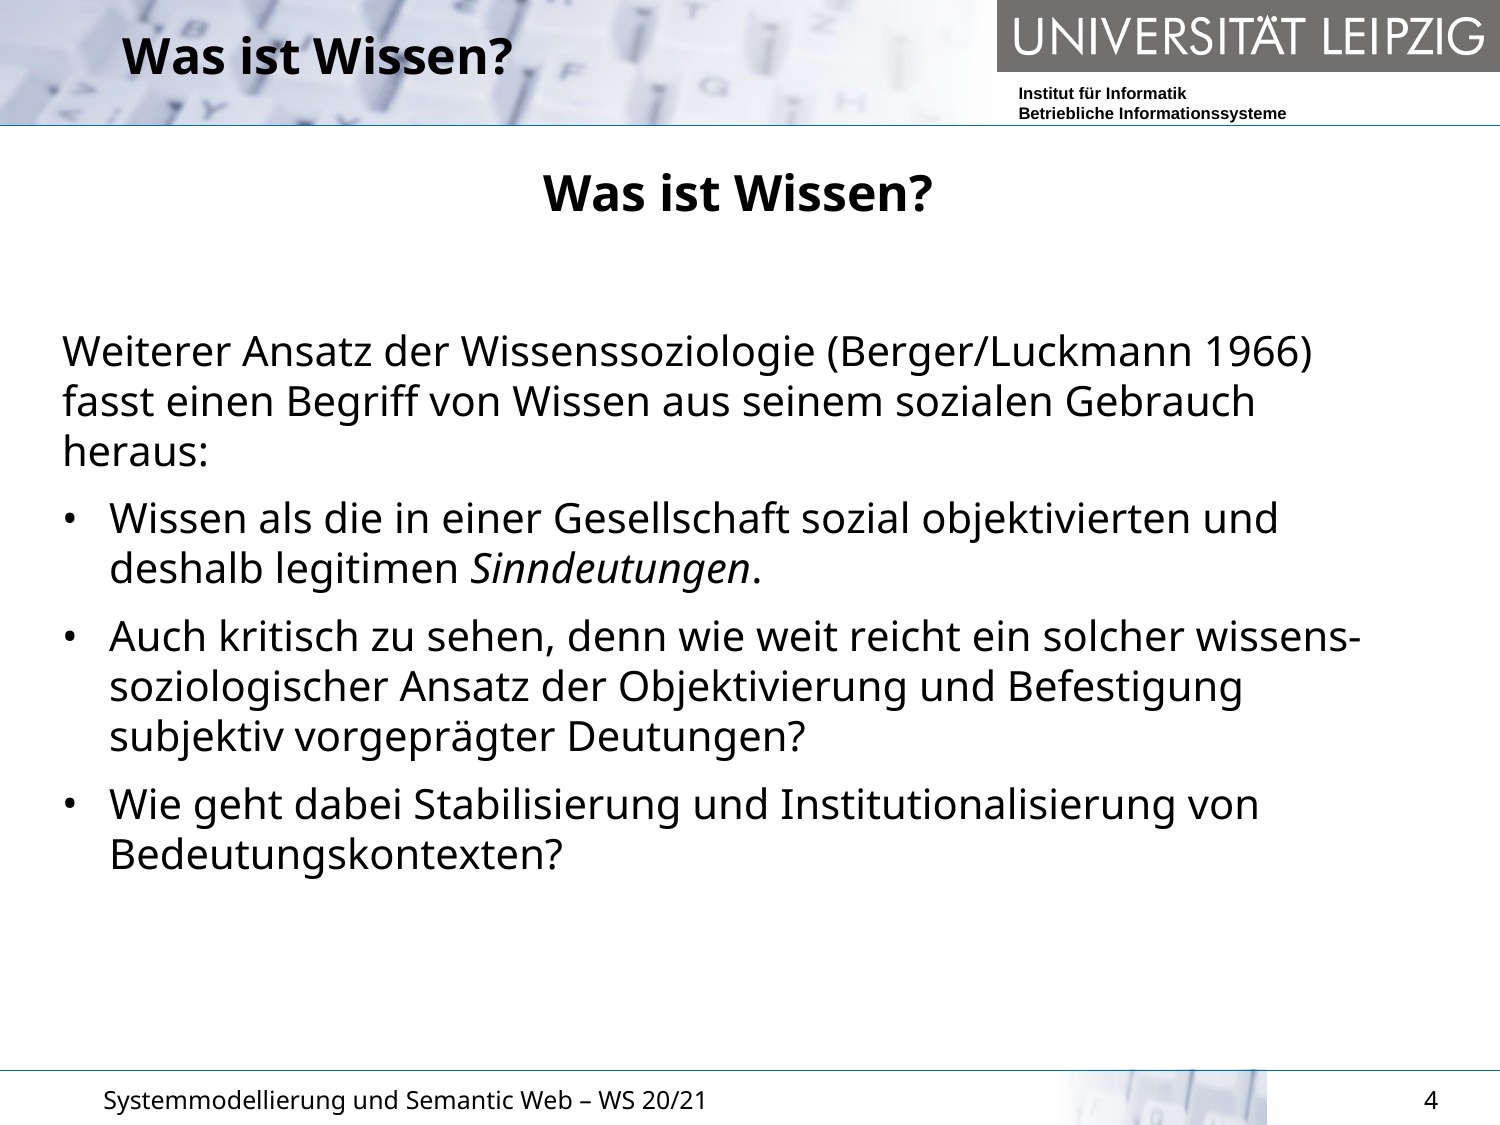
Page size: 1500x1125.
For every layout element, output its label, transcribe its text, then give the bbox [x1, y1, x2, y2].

picture [0, 0, 1500, 125]
picture [1057, 1071, 1267, 1125]
text_box Was ist Wissen? [108, 16, 528, 93]
text_box Was ist Wissen? Weiterer Ansatz der Wissenssoziologie (Berger/Luckmann 1966) fasst einen Begriff von Wissen aus seinem sozialen Gebrauch heraus: Wissen als die in einer Gesellschaft sozial objektivierten und deshalb legitimen Sinndeutungen. Auch kritisch zu sehen, denn wie weit reicht ein solcher wissens-soziologischer Ansatz der Objektivierung und Befestigung subjektiv vorgeprägter Deutungen? Wie geht dabei Stabilisierung und Institutionalisierung von Bedeutungskontexten? [47, 153, 1430, 886]
